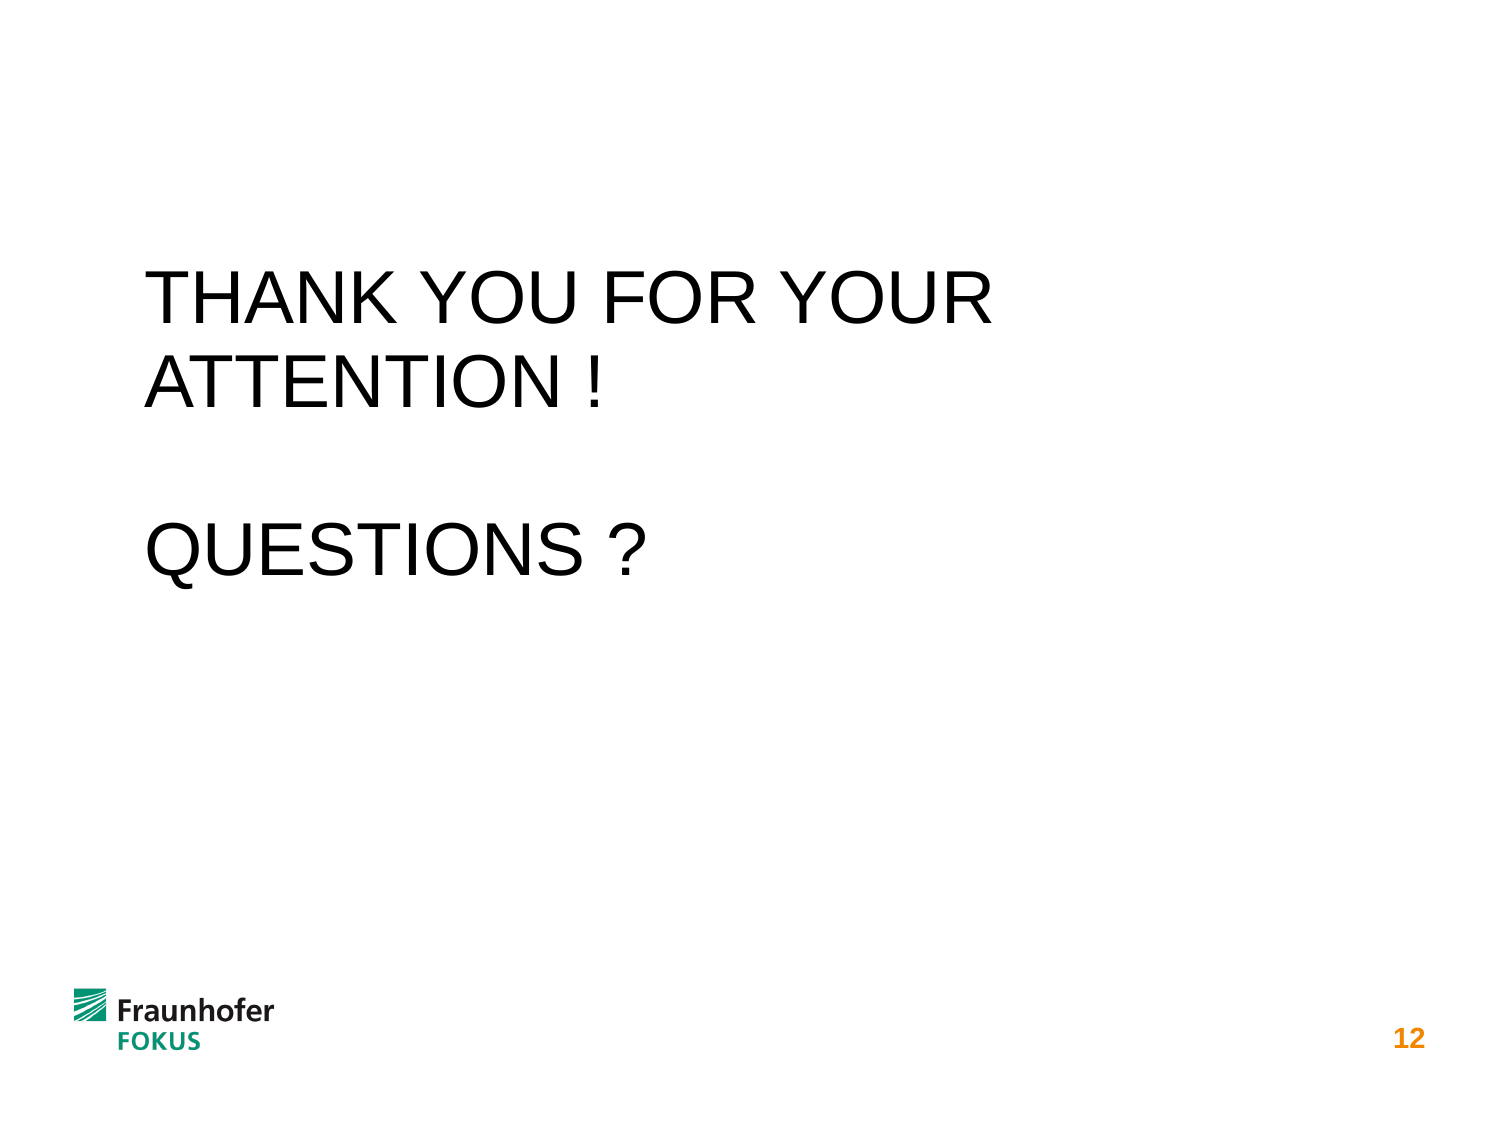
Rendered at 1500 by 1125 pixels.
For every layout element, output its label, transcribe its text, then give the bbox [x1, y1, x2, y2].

text_box THANK YOU FOR YOUR ATTENTION ! QUESTIONS ? [129, 248, 1489, 599]
